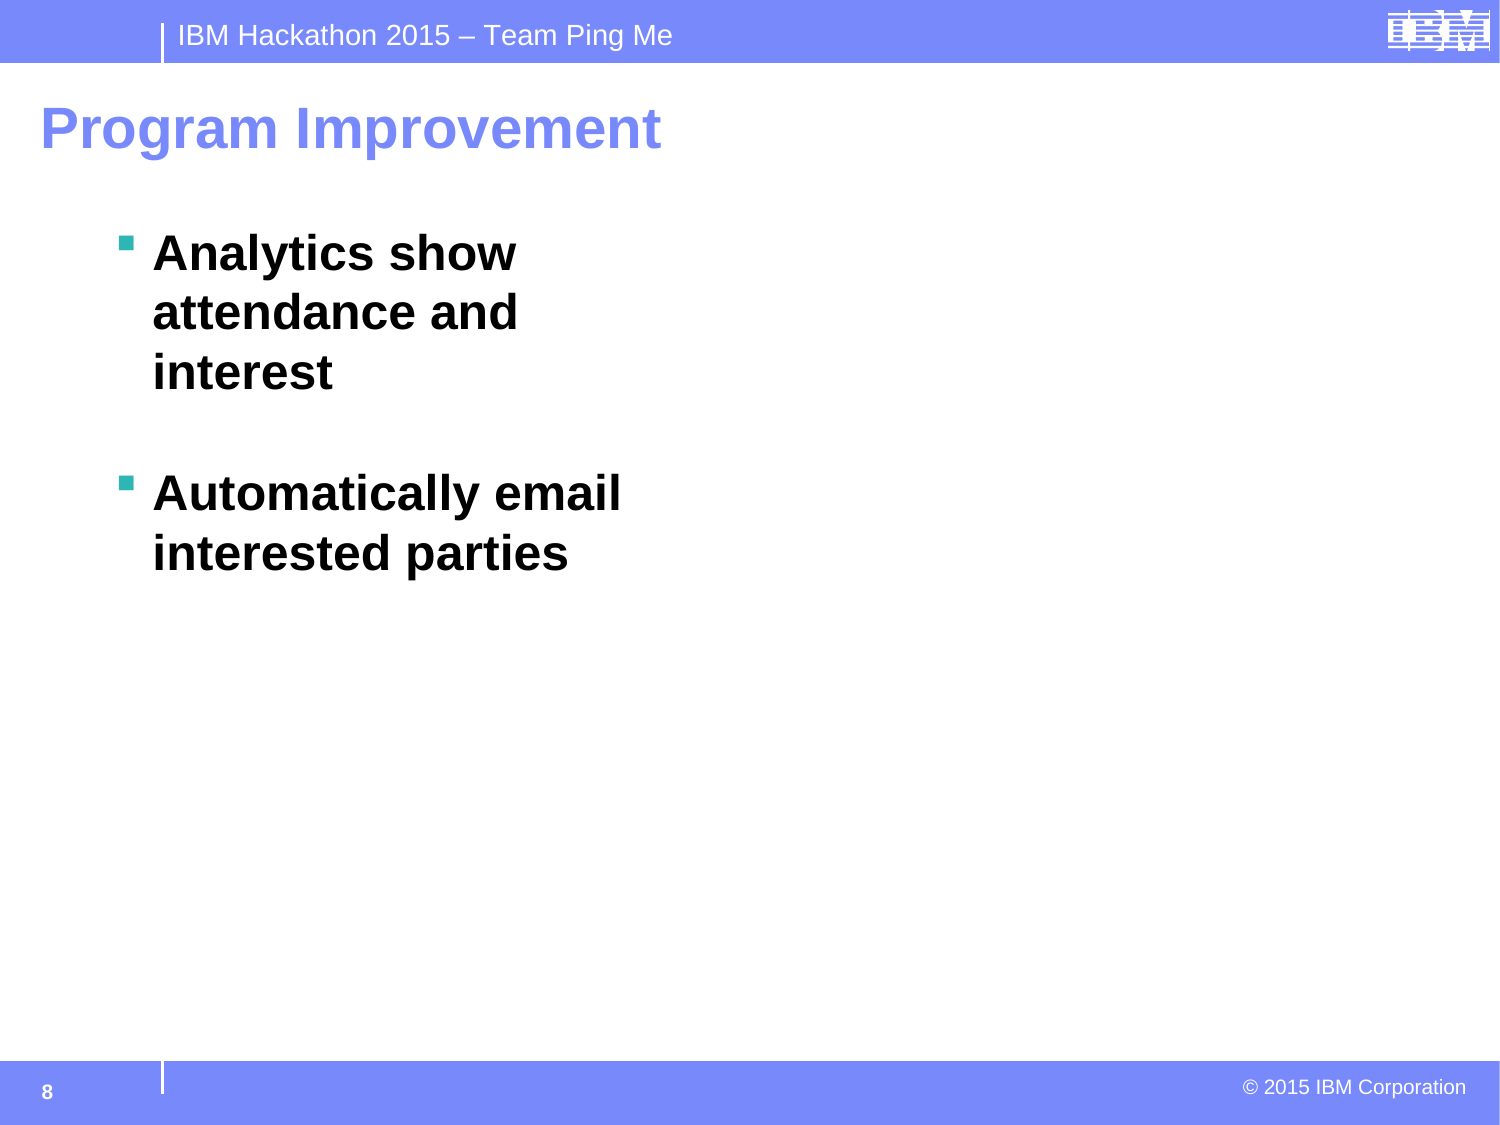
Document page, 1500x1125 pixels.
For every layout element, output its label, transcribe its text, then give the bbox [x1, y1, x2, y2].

list Analytics show attendance and interest Automatically email interested parties [99, 212, 729, 1025]
title Program Improvement [25, 87, 1378, 170]
